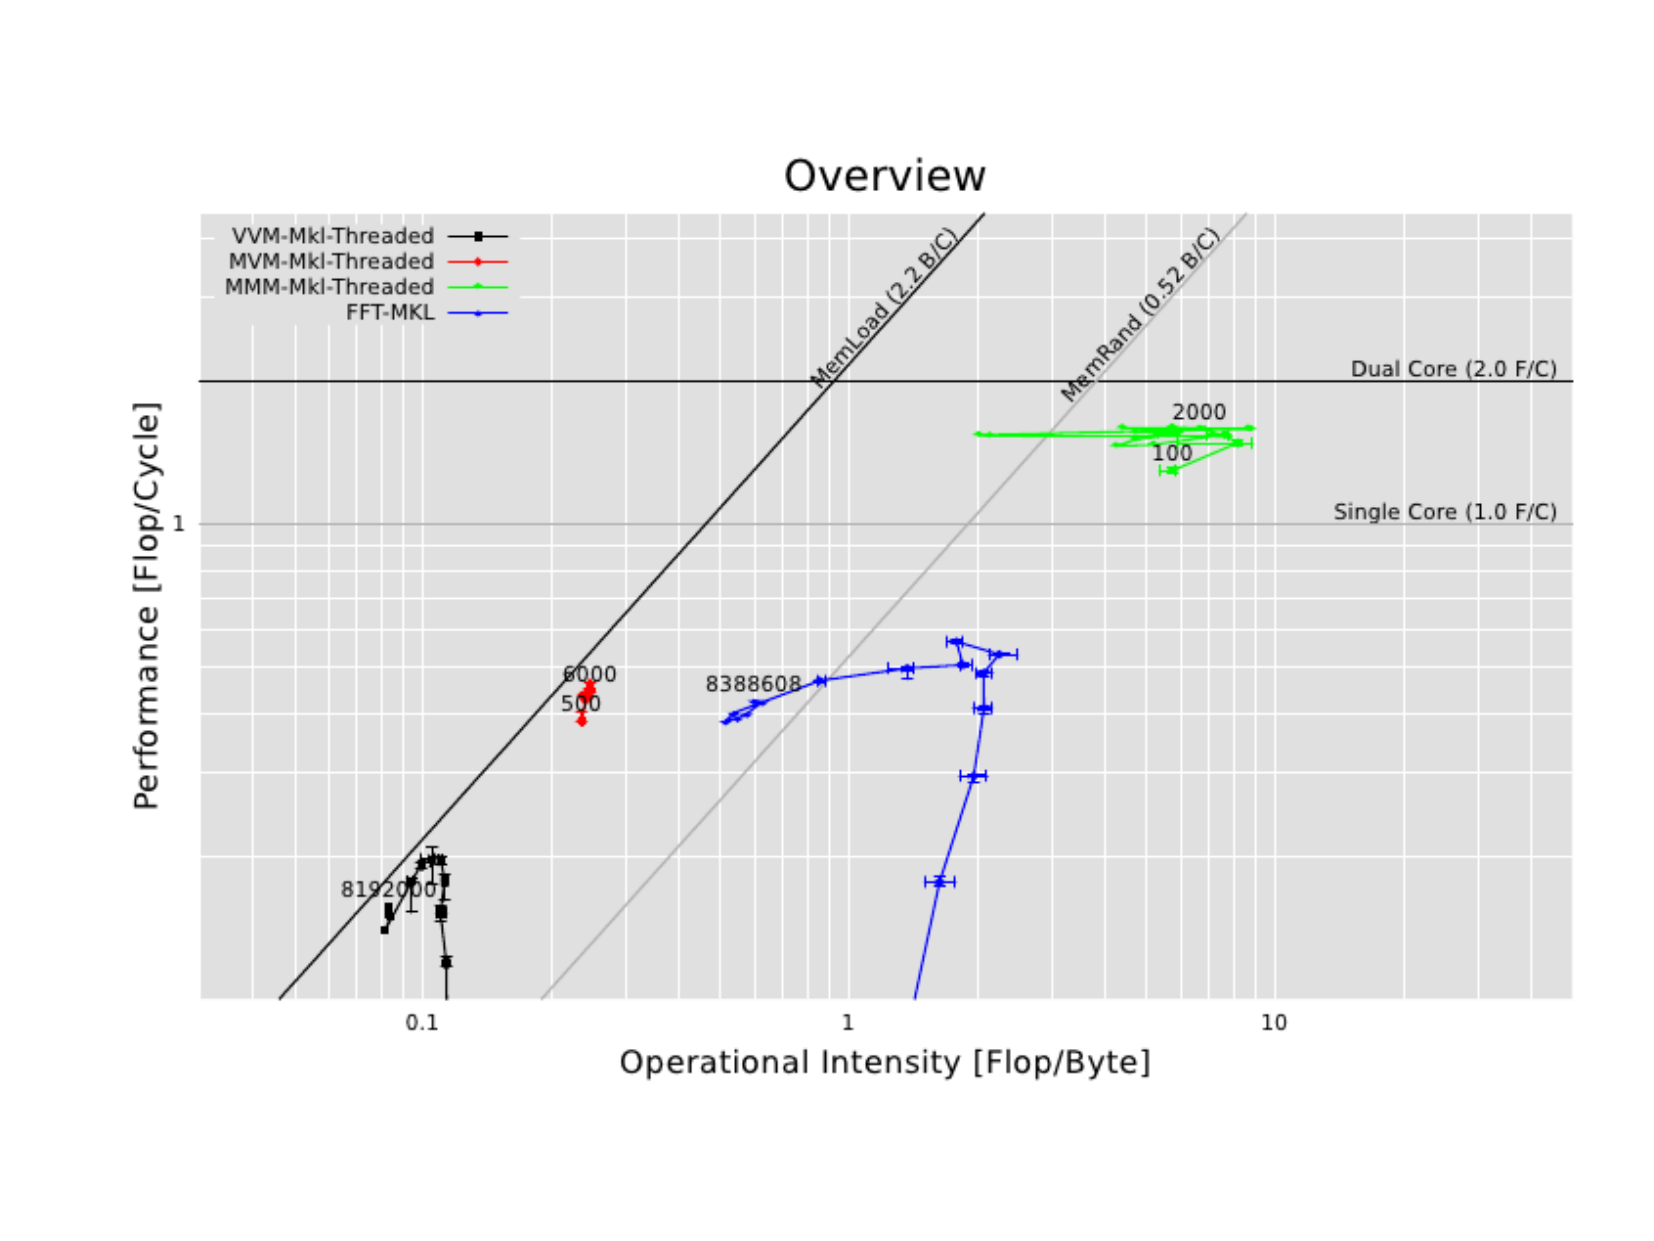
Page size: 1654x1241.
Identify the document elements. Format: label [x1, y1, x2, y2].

picture [0, 146, 1654, 1093]
